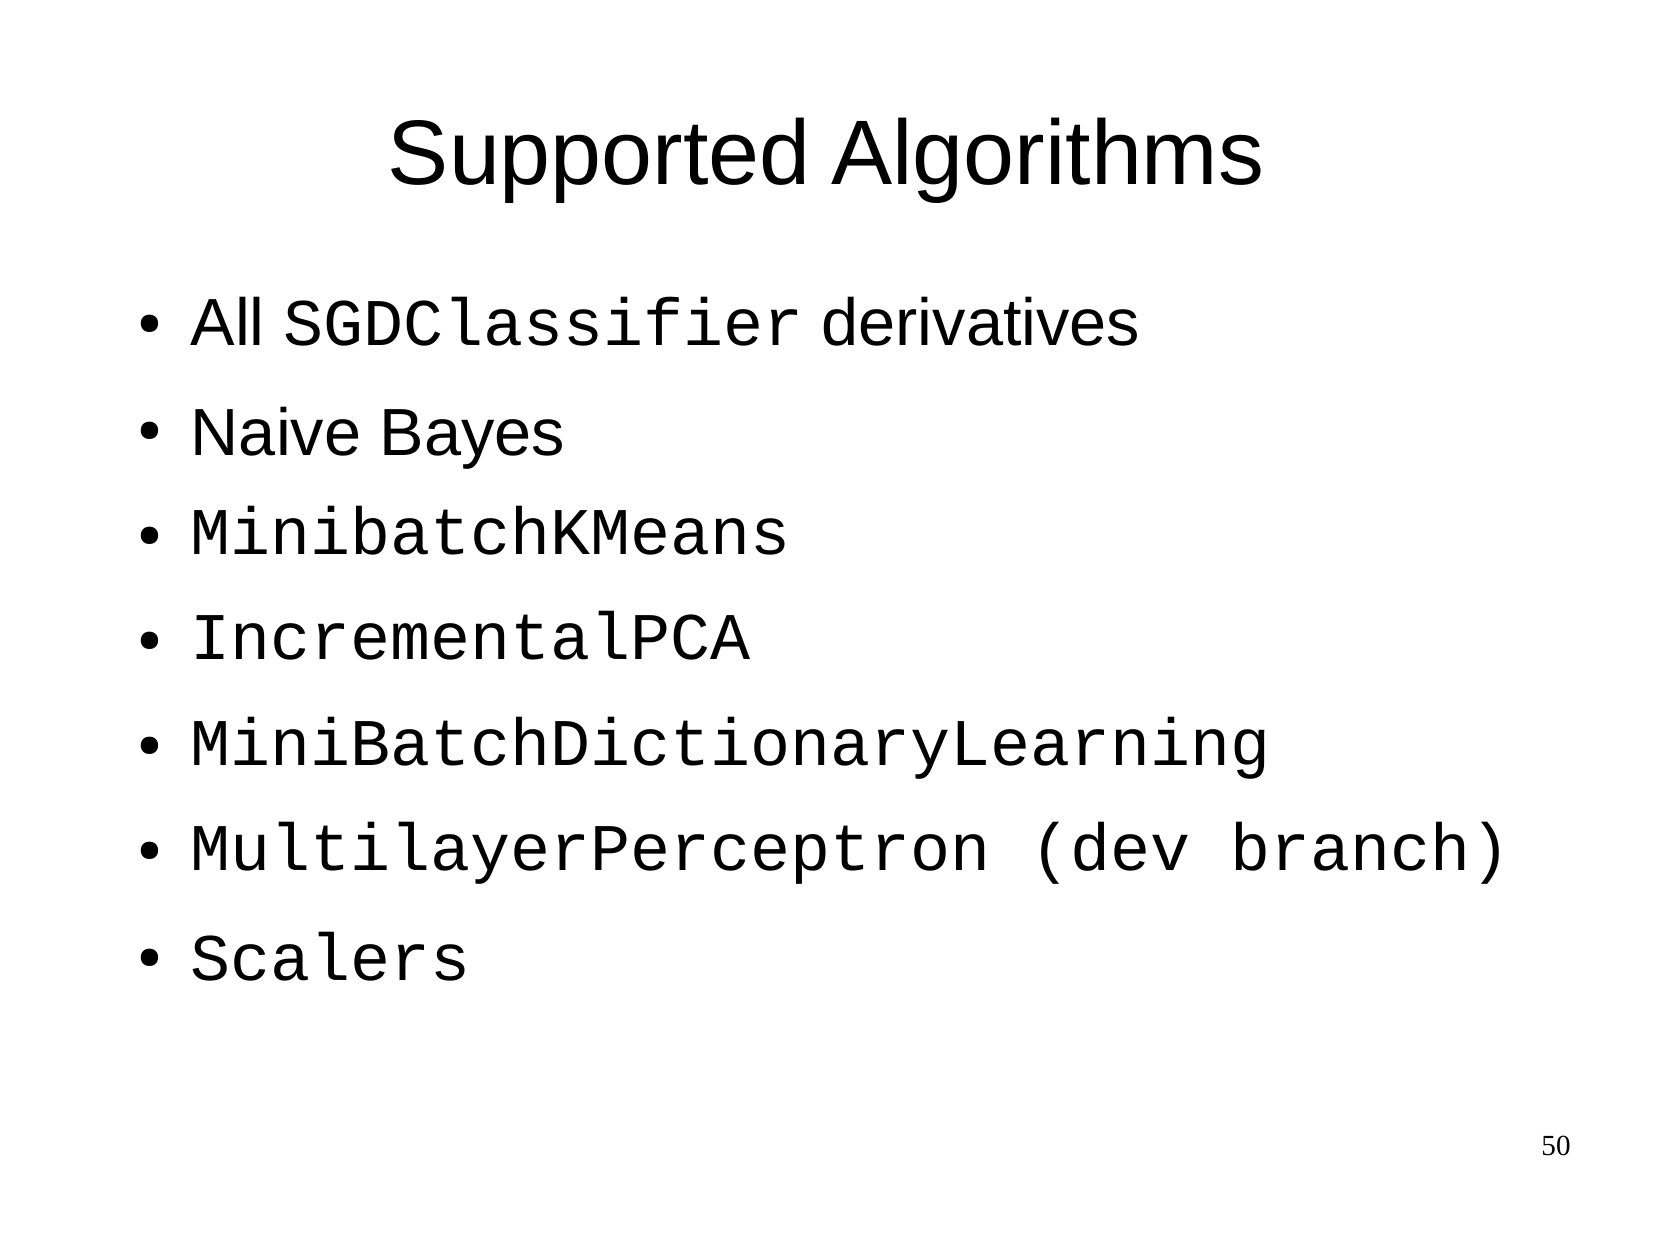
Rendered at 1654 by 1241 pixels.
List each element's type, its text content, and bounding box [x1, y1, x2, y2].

title Supported Algorithms [82, 49, 1571, 257]
list All SGDClassifier derivatives Naive Bayes MinibatchKMeans IncrementalPCA MiniBatchDictionaryLearning MultilayerPerceptron (dev branch) Scalers [120, 285, 1576, 1051]
